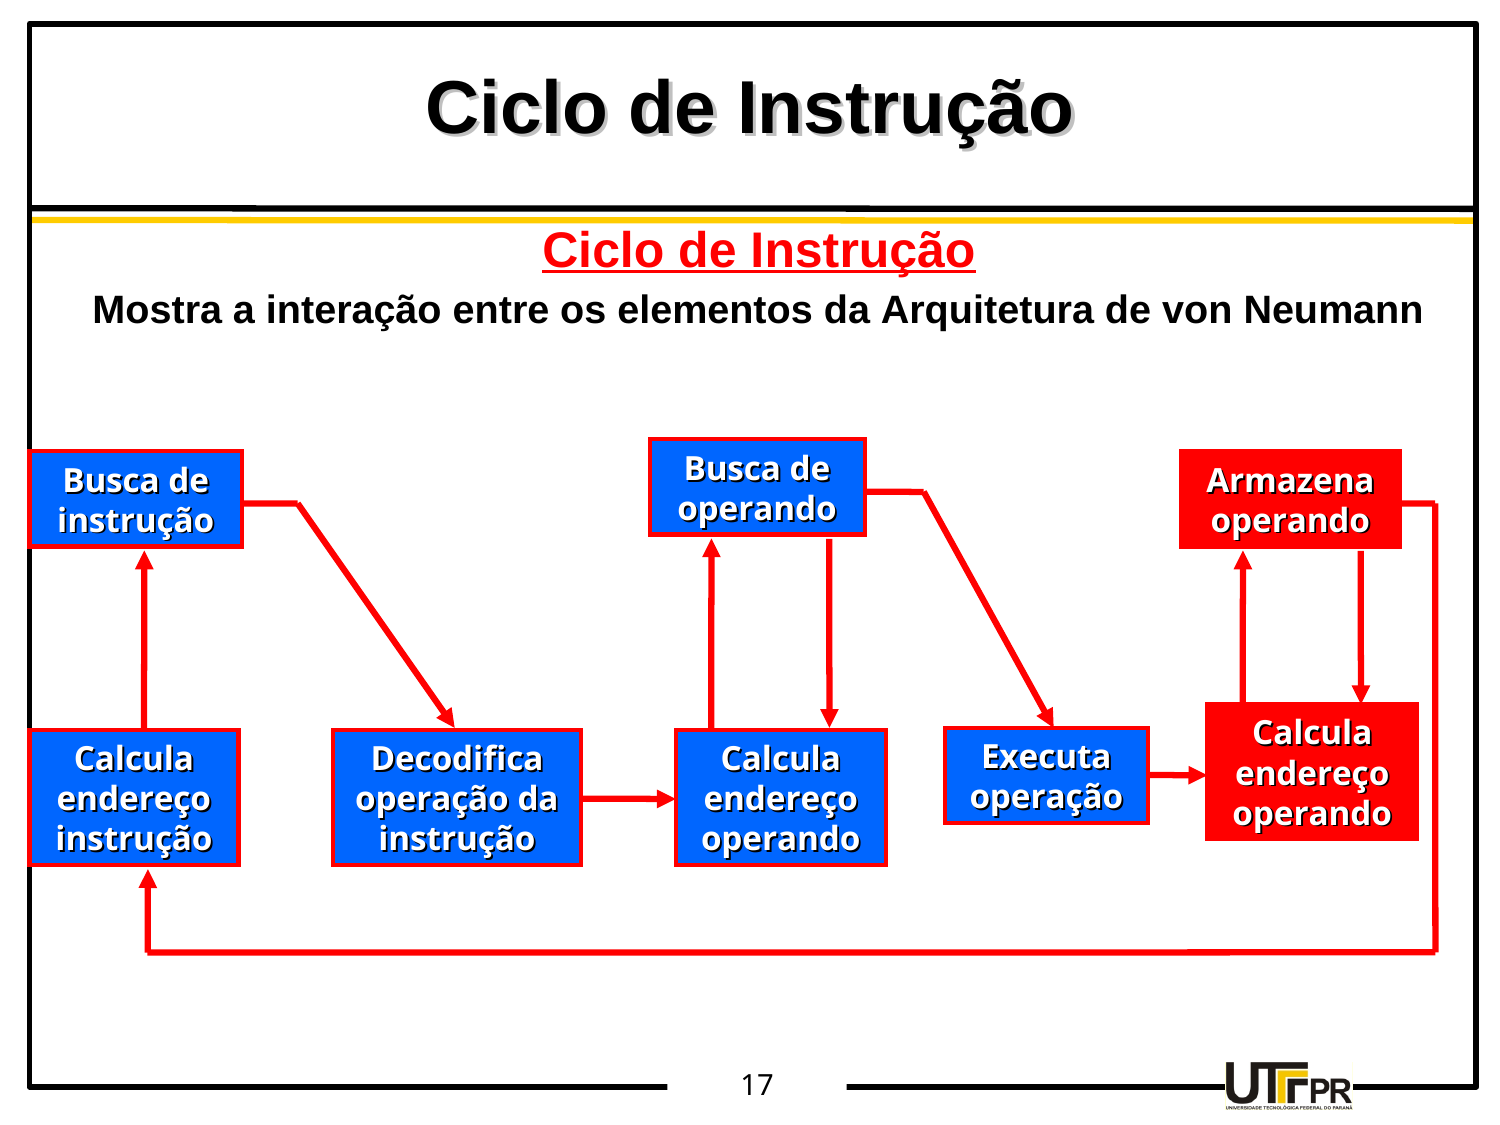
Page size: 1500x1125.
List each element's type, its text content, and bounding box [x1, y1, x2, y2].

list Ciclo de Instrução Mostra a interação entre os elementos da Arquitetura de von Neumann [23, 219, 1495, 398]
text_box Calcula endereço instrução [29, 729, 239, 866]
text_box Decodifica operação da instrução [333, 729, 582, 866]
text_box Busca de operando [649, 439, 865, 535]
text_box Calcula endereço operando [675, 729, 886, 866]
picture [1225, 1062, 1353, 1110]
title Ciclo de Instrução [41, 65, 1459, 158]
text_box Calcula endereço operando [1207, 704, 1418, 840]
text_box Busca de instrução [29, 451, 243, 547]
text_box Armazena operando [1181, 451, 1400, 547]
text_box Executa operação [944, 727, 1149, 824]
